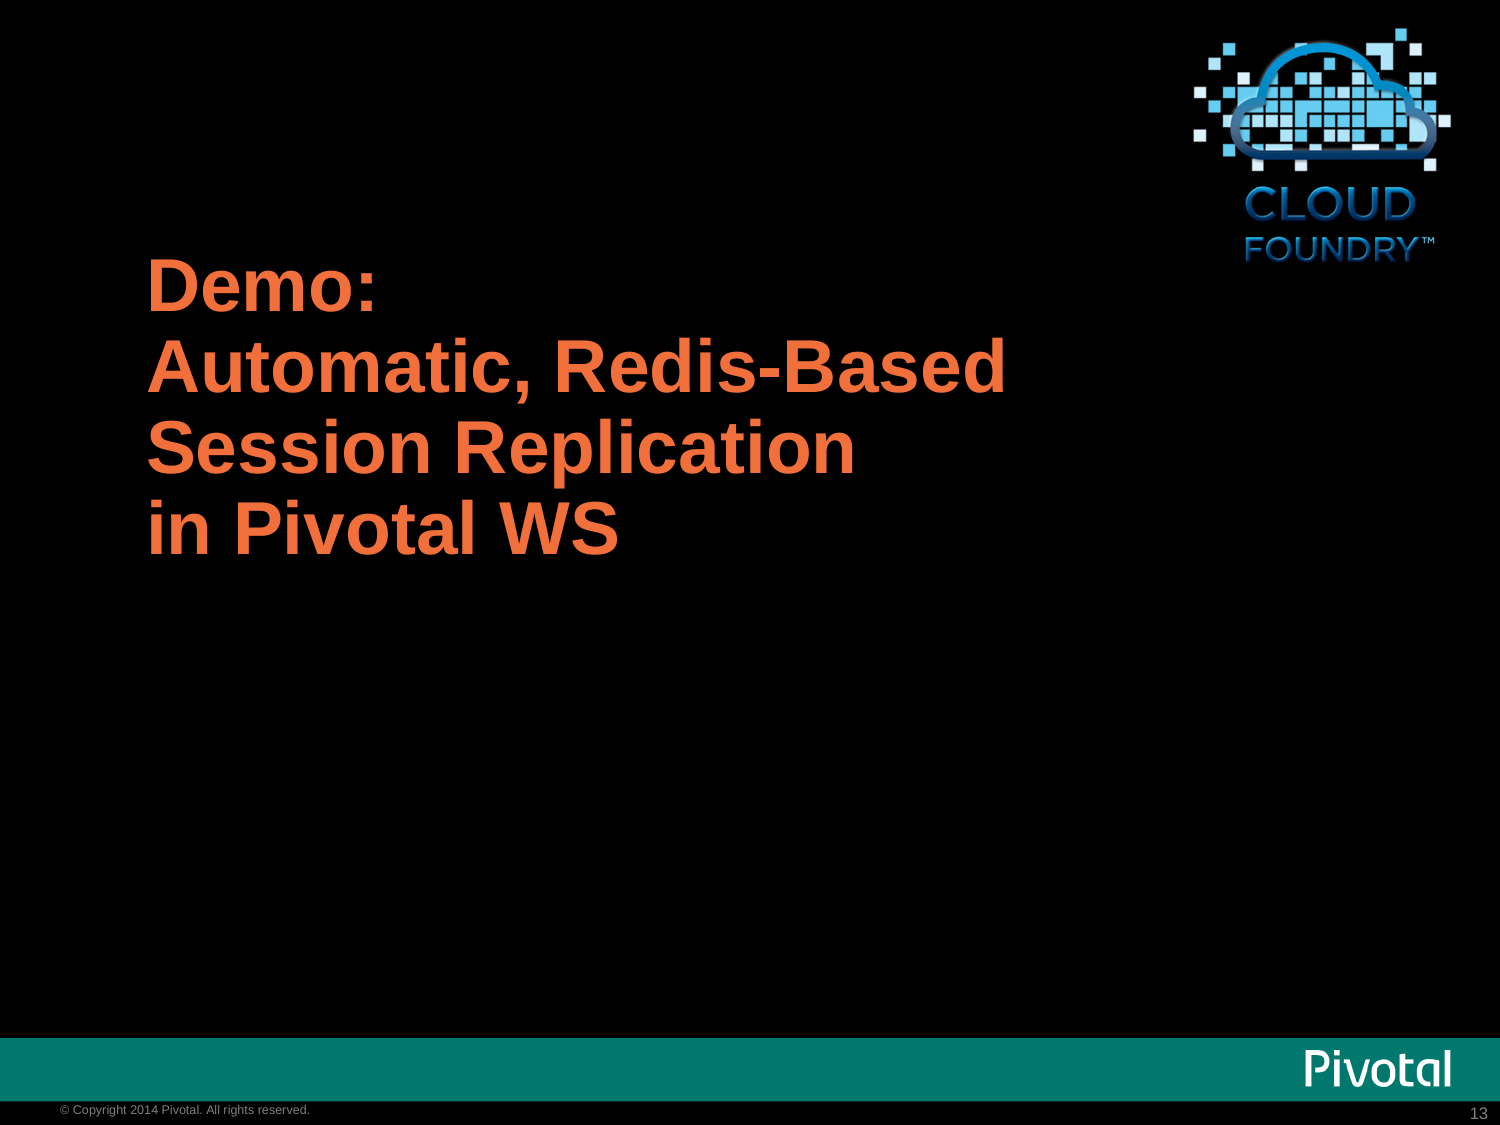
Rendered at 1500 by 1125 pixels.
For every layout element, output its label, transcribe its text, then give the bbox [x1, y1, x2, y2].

picture [1182, 0, 1478, 246]
picture [1304, 1047, 1452, 1090]
title Demo: Automatic, Redis-Based Session Replication in Pivotal WS [146, 246, 1486, 571]
